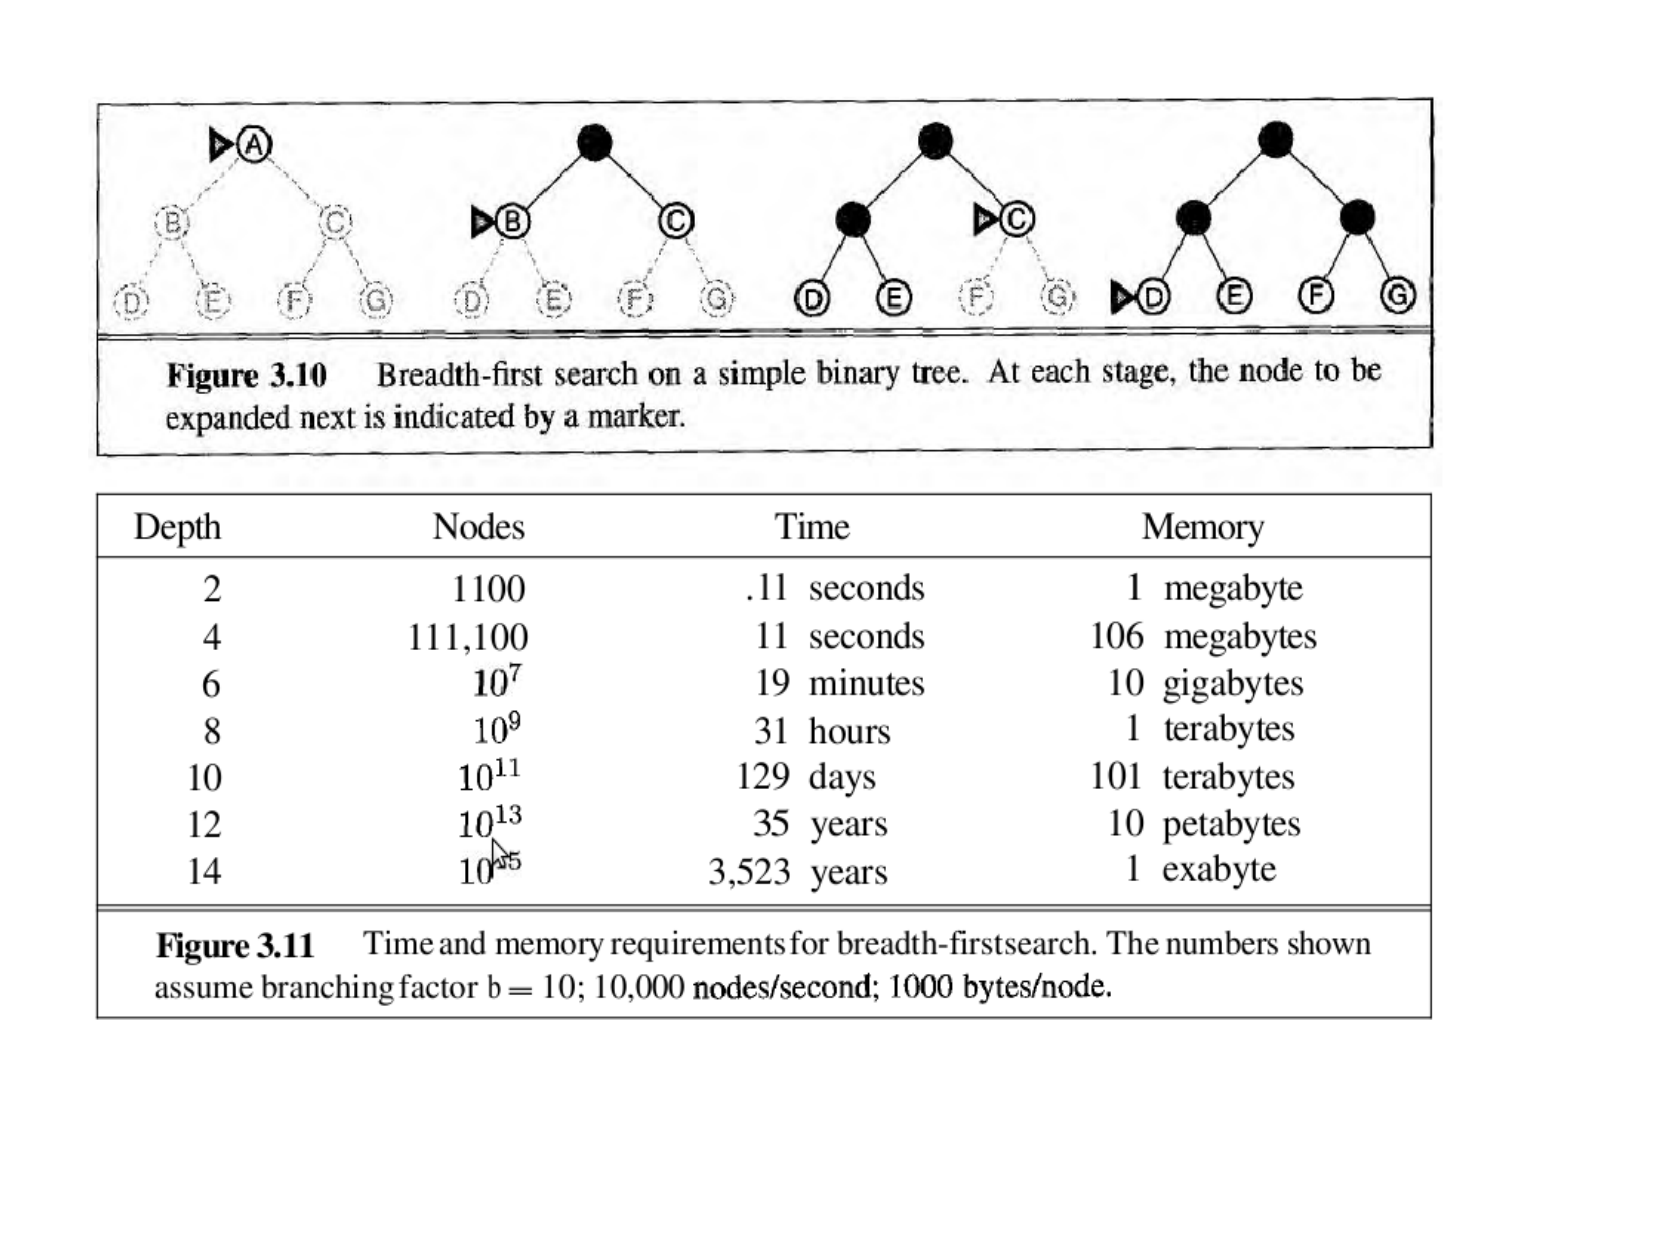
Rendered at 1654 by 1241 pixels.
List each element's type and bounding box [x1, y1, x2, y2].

picture [88, 88, 1447, 1034]
